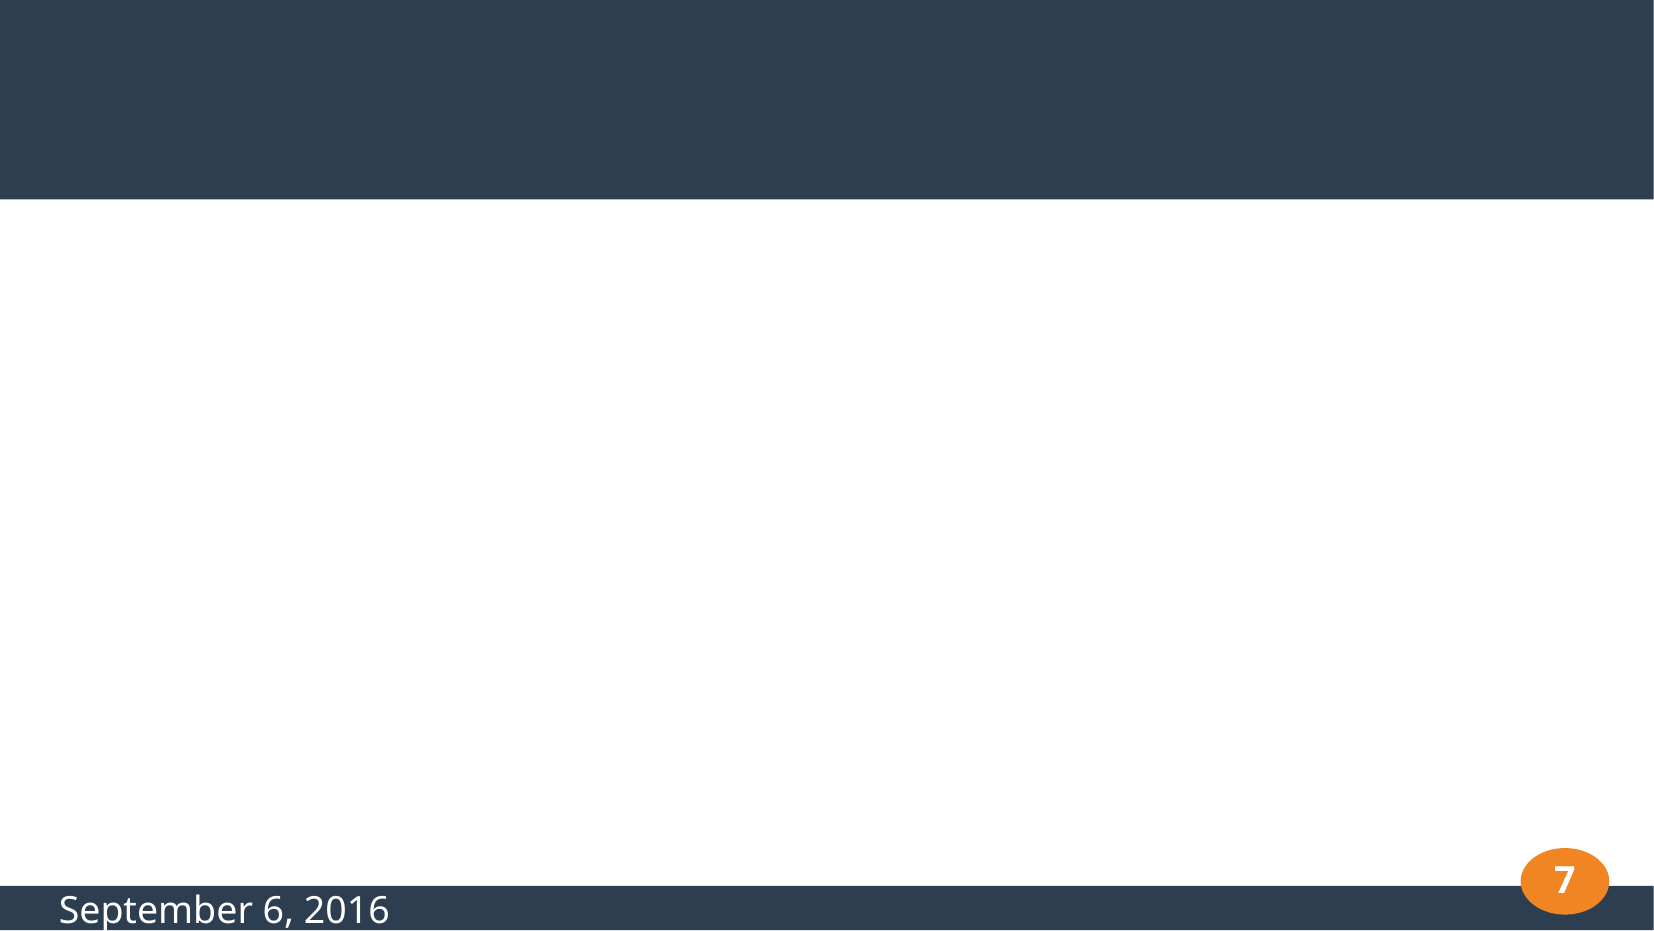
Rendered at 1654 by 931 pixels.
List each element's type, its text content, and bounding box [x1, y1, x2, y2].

text_box 9 [1505, 837, 1625, 926]
text_box September 6, 2016 [59, 885, 532, 931]
